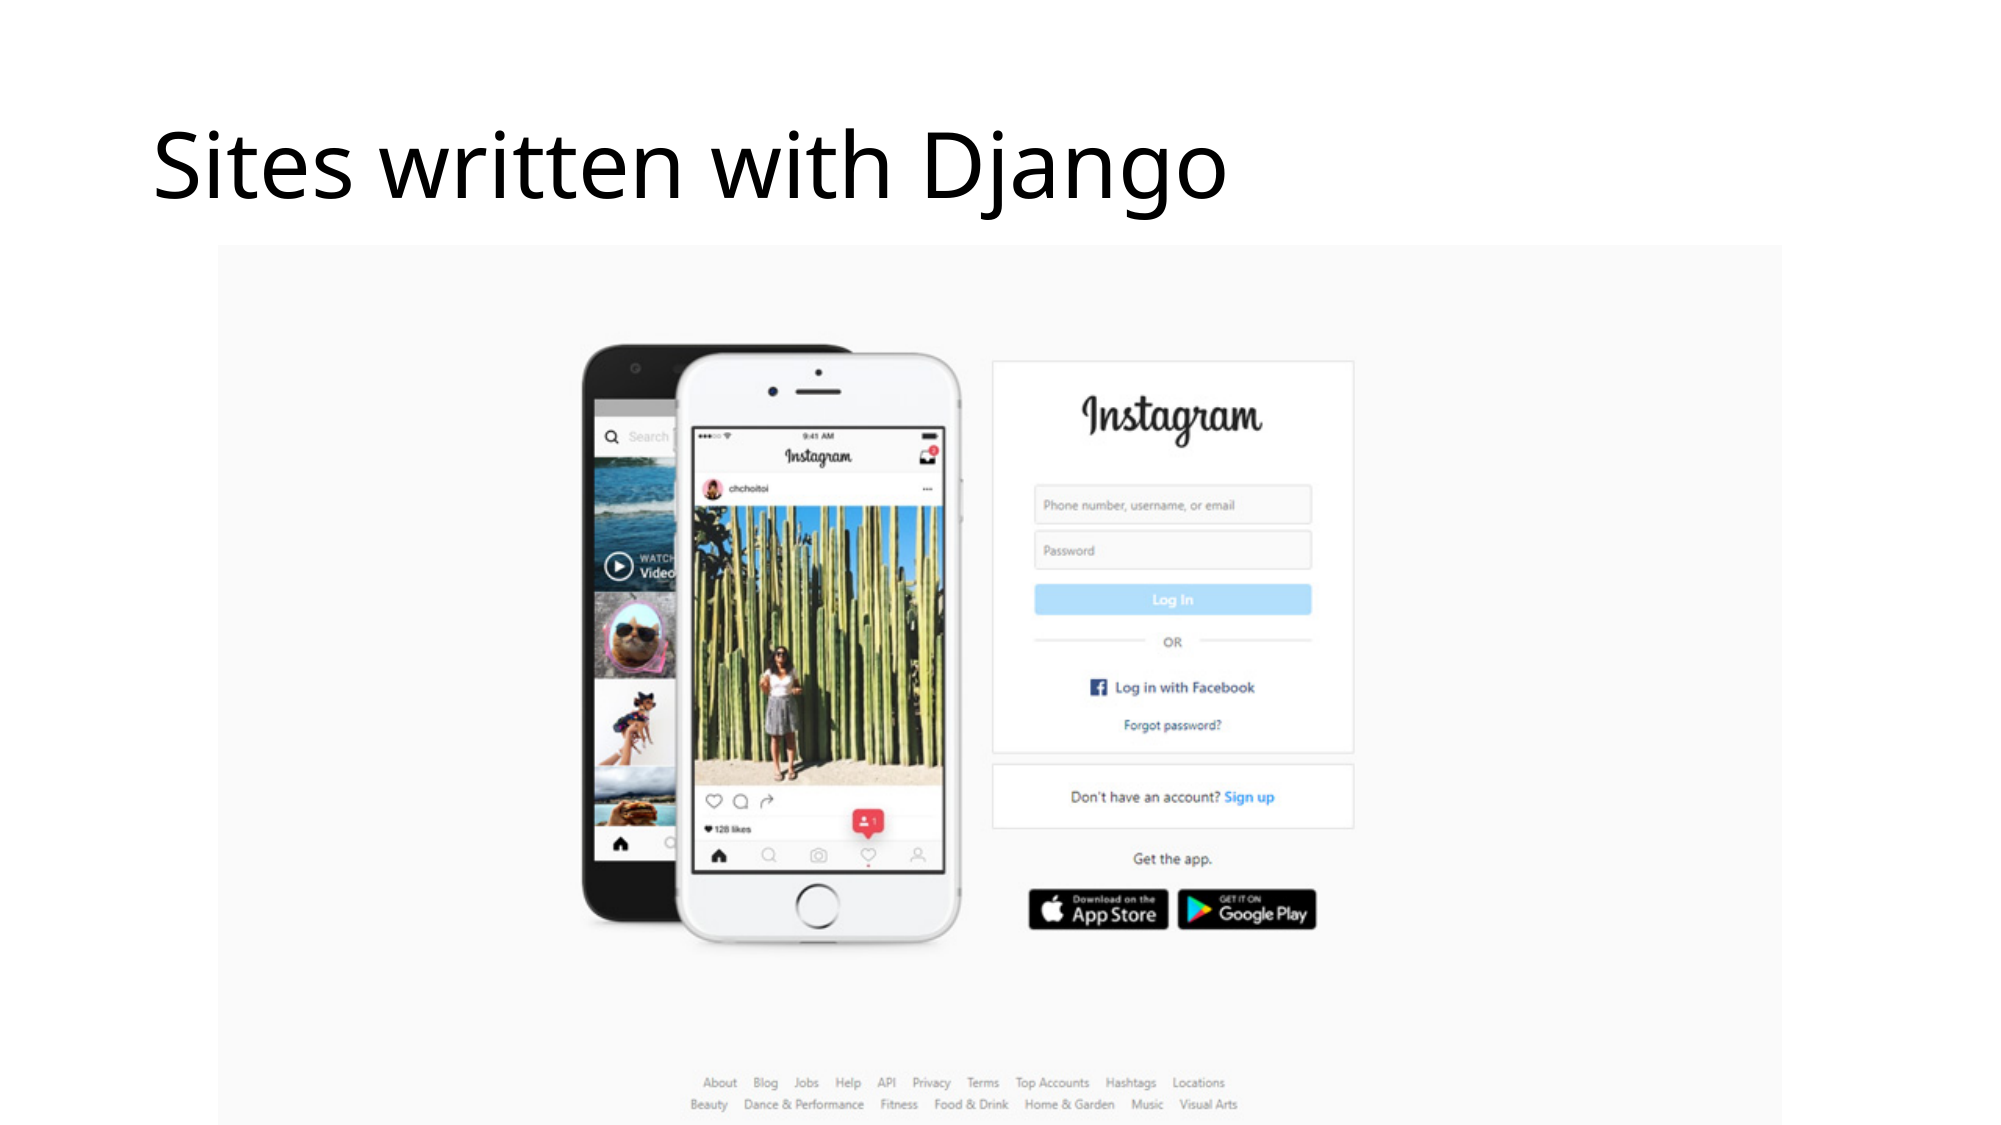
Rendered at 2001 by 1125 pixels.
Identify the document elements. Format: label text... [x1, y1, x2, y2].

picture [218, 245, 1782, 1125]
title Sites written with Django [137, 59, 1863, 278]
